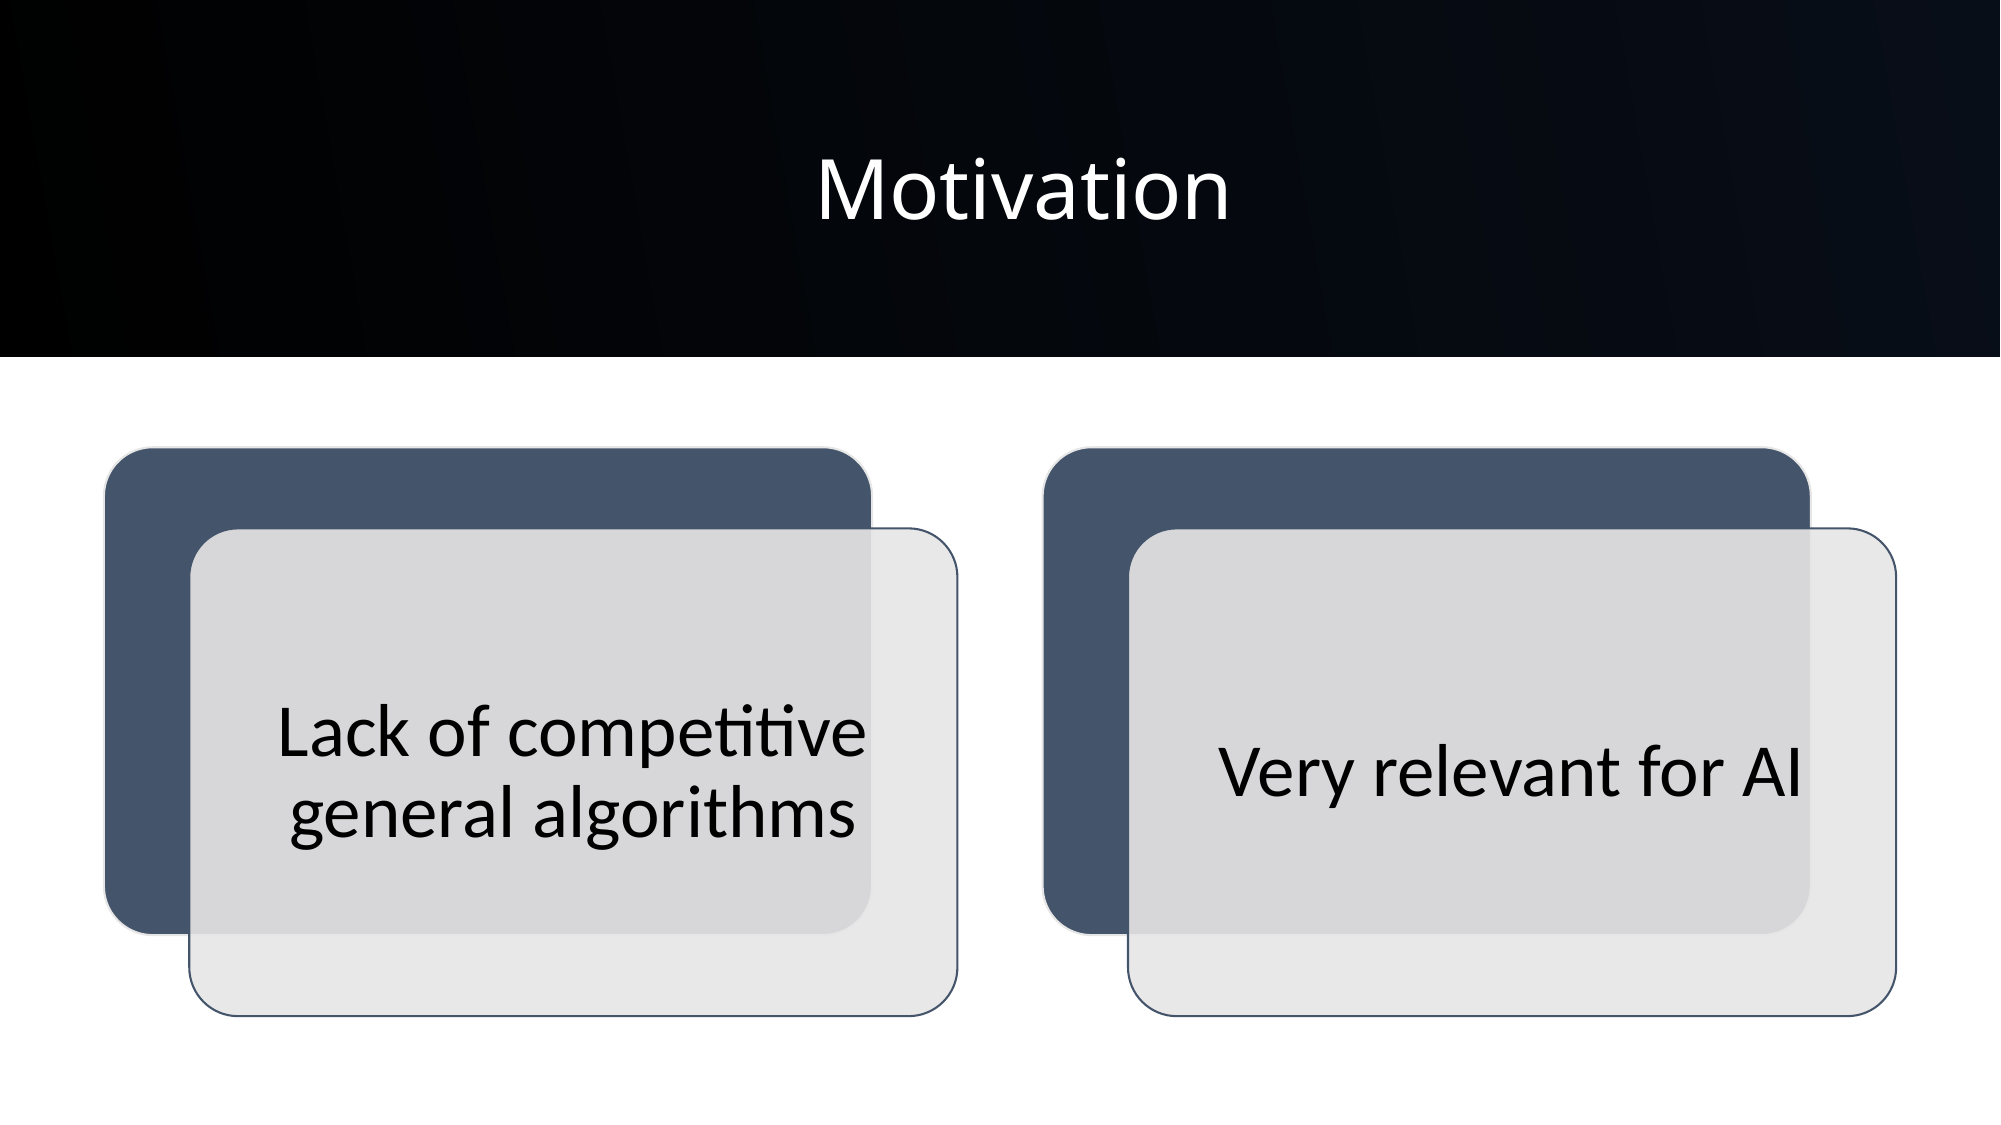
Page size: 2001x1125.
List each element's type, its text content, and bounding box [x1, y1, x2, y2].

text_box Very relevant for AI [1128, 528, 1897, 1017]
text_box [0, 0, 2000, 1125]
title Motivation [226, 57, 1822, 316]
text_box Lack of competitive general algorithms [189, 528, 958, 1017]
